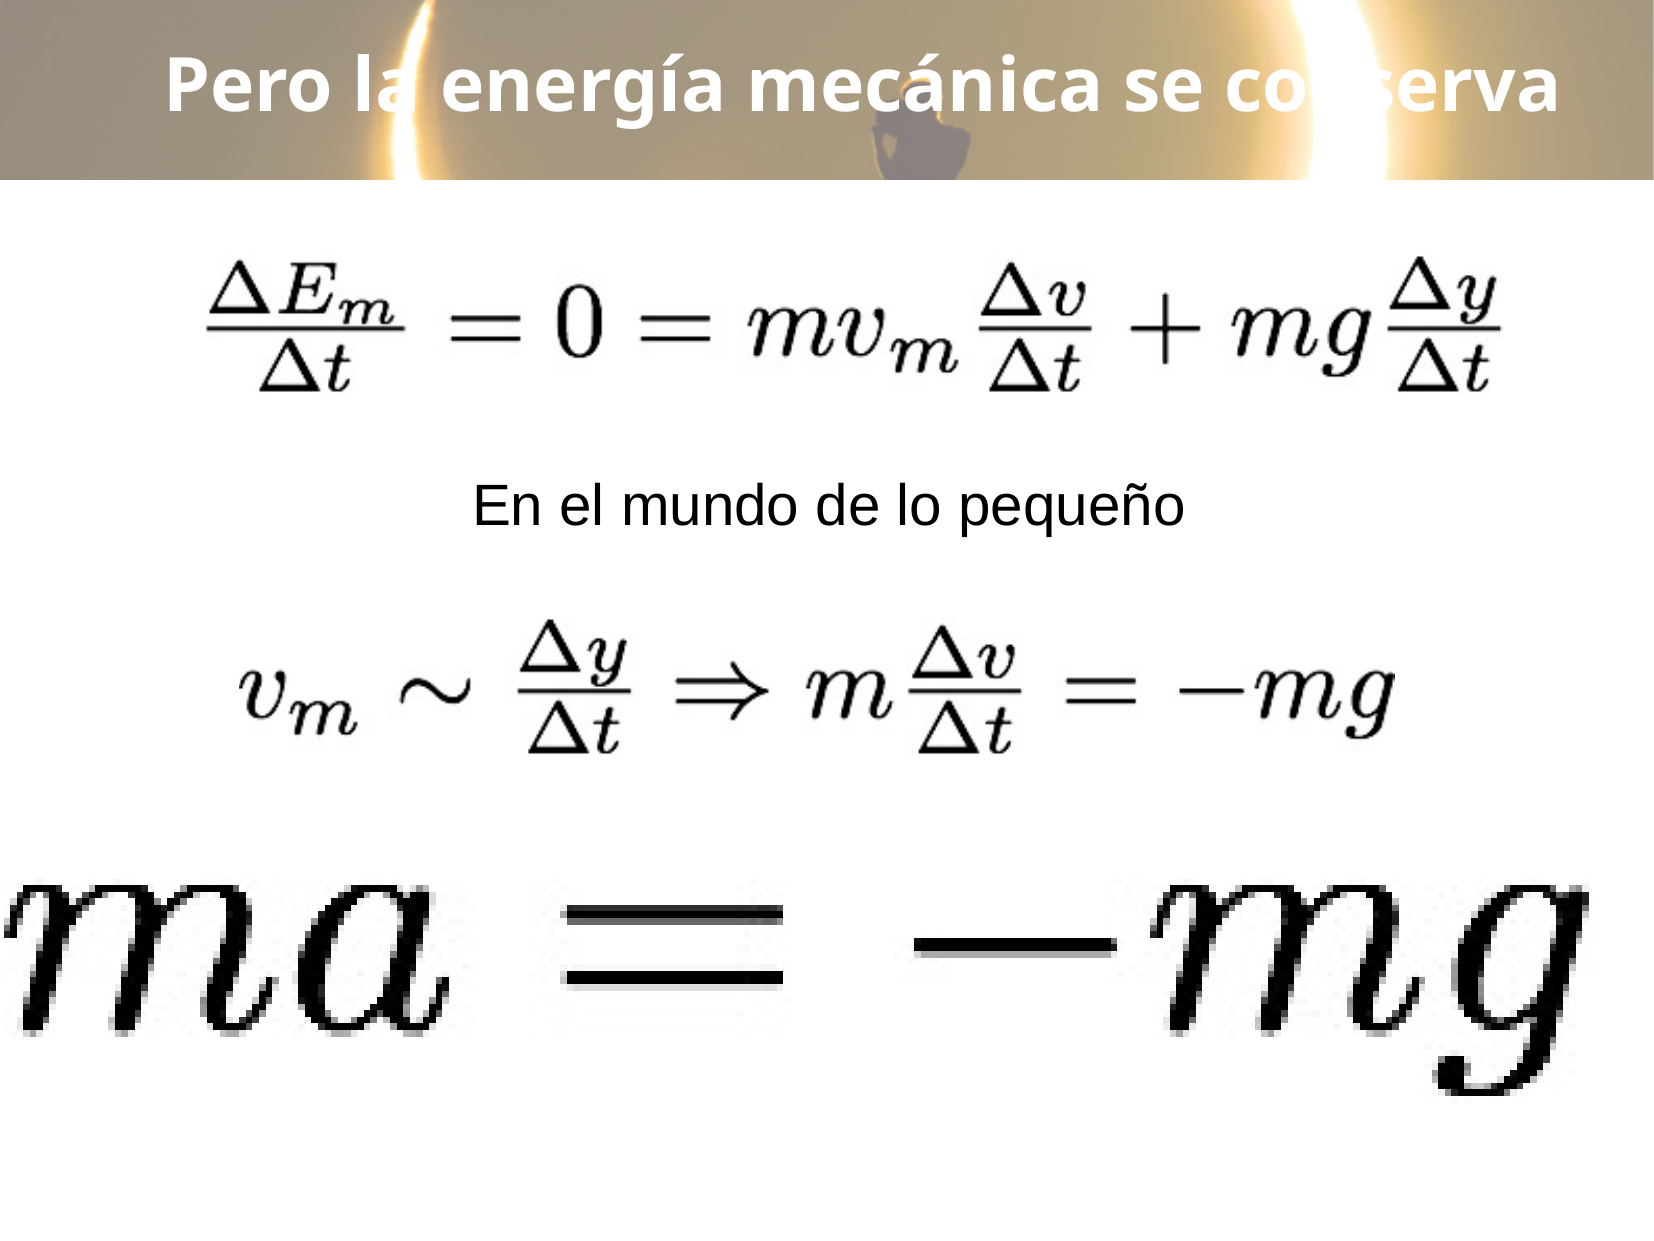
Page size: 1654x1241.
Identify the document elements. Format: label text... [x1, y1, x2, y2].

text_box En el mundo de lo pequeño [457, 466, 1202, 547]
picture [0, 0, 1654, 180]
picture [239, 618, 1395, 756]
picture [206, 255, 1503, 394]
title Pero la energía mecánica se conserva [75, 19, 1563, 150]
picture [4, 879, 1596, 1103]
